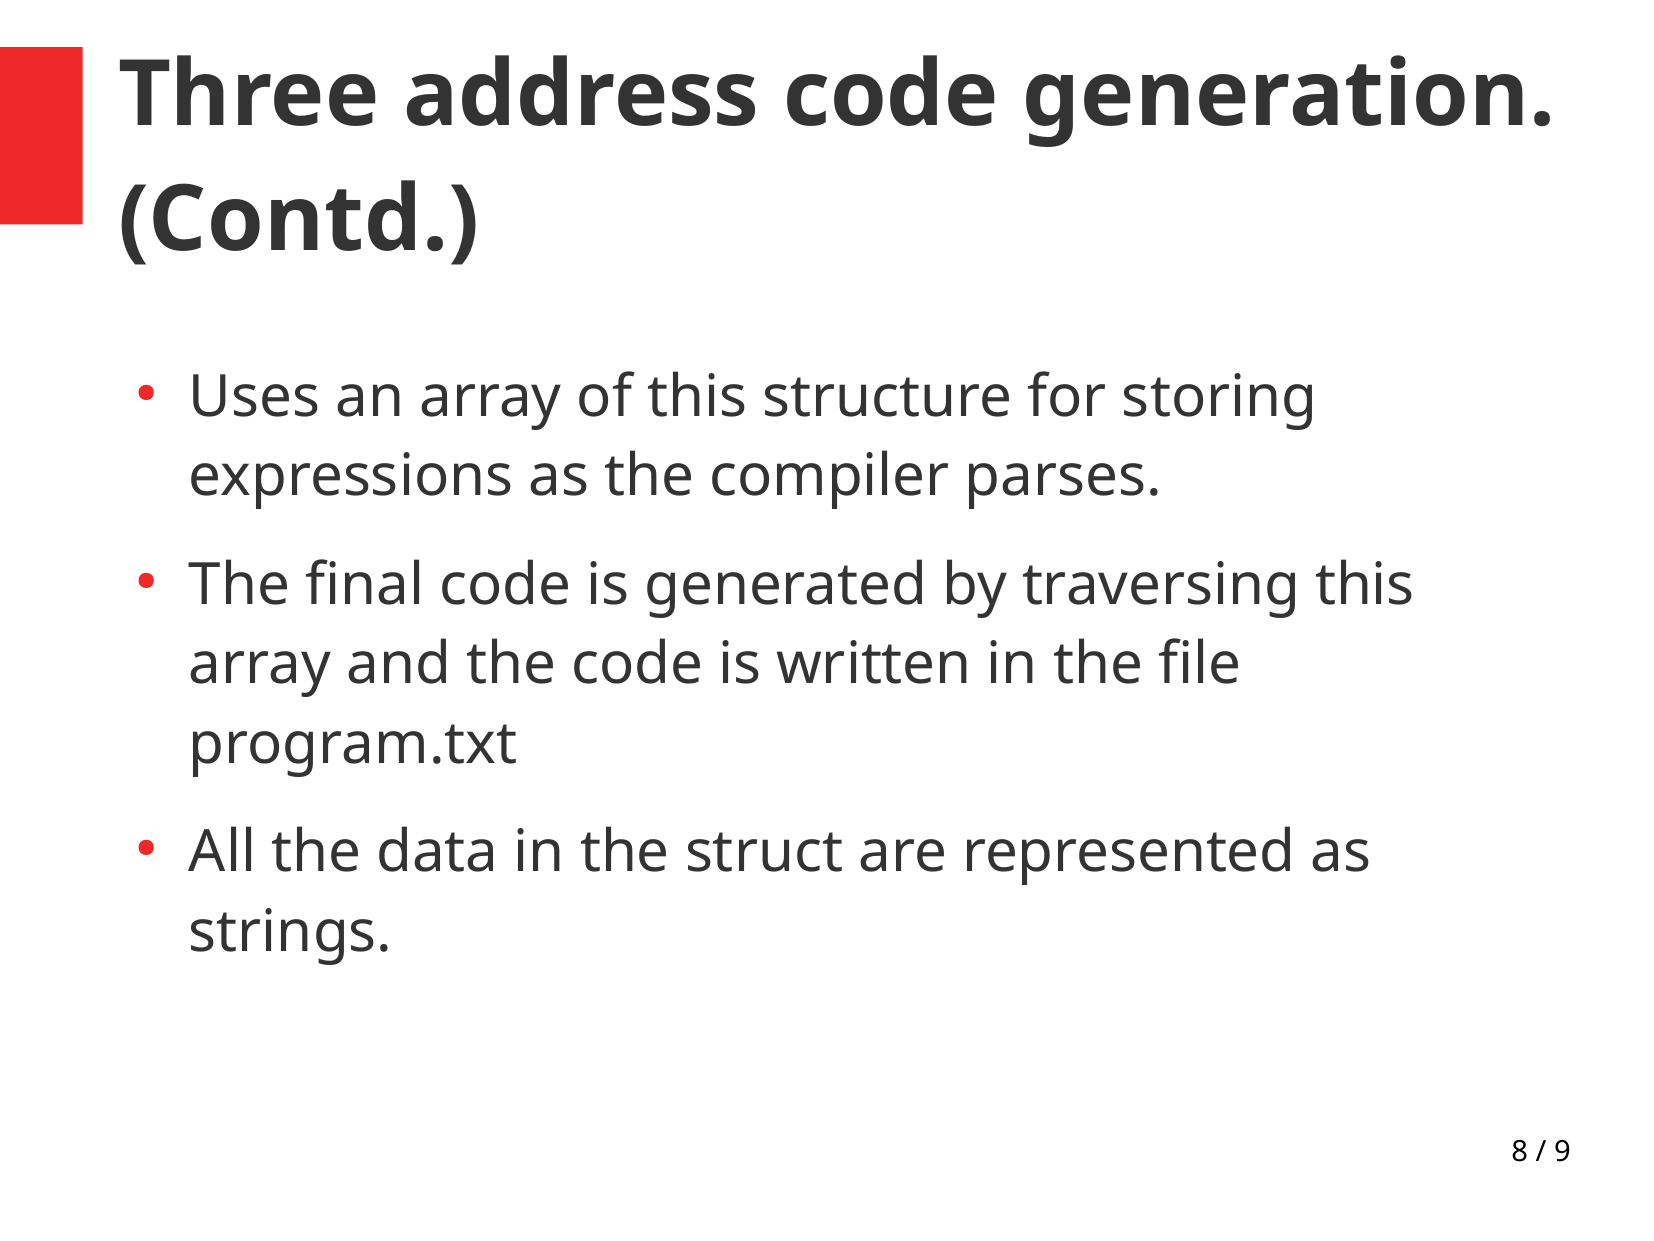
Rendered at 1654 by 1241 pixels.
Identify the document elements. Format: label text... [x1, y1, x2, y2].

title Three address code generation. (Contd.) [118, 45, 1571, 260]
list Uses an array of this structure for storing expressions as the compiler parses. The final code is generated by traversing this array and the code is written in the file program.txt All the data in the struct are represented as strings. [118, 354, 1536, 1074]
